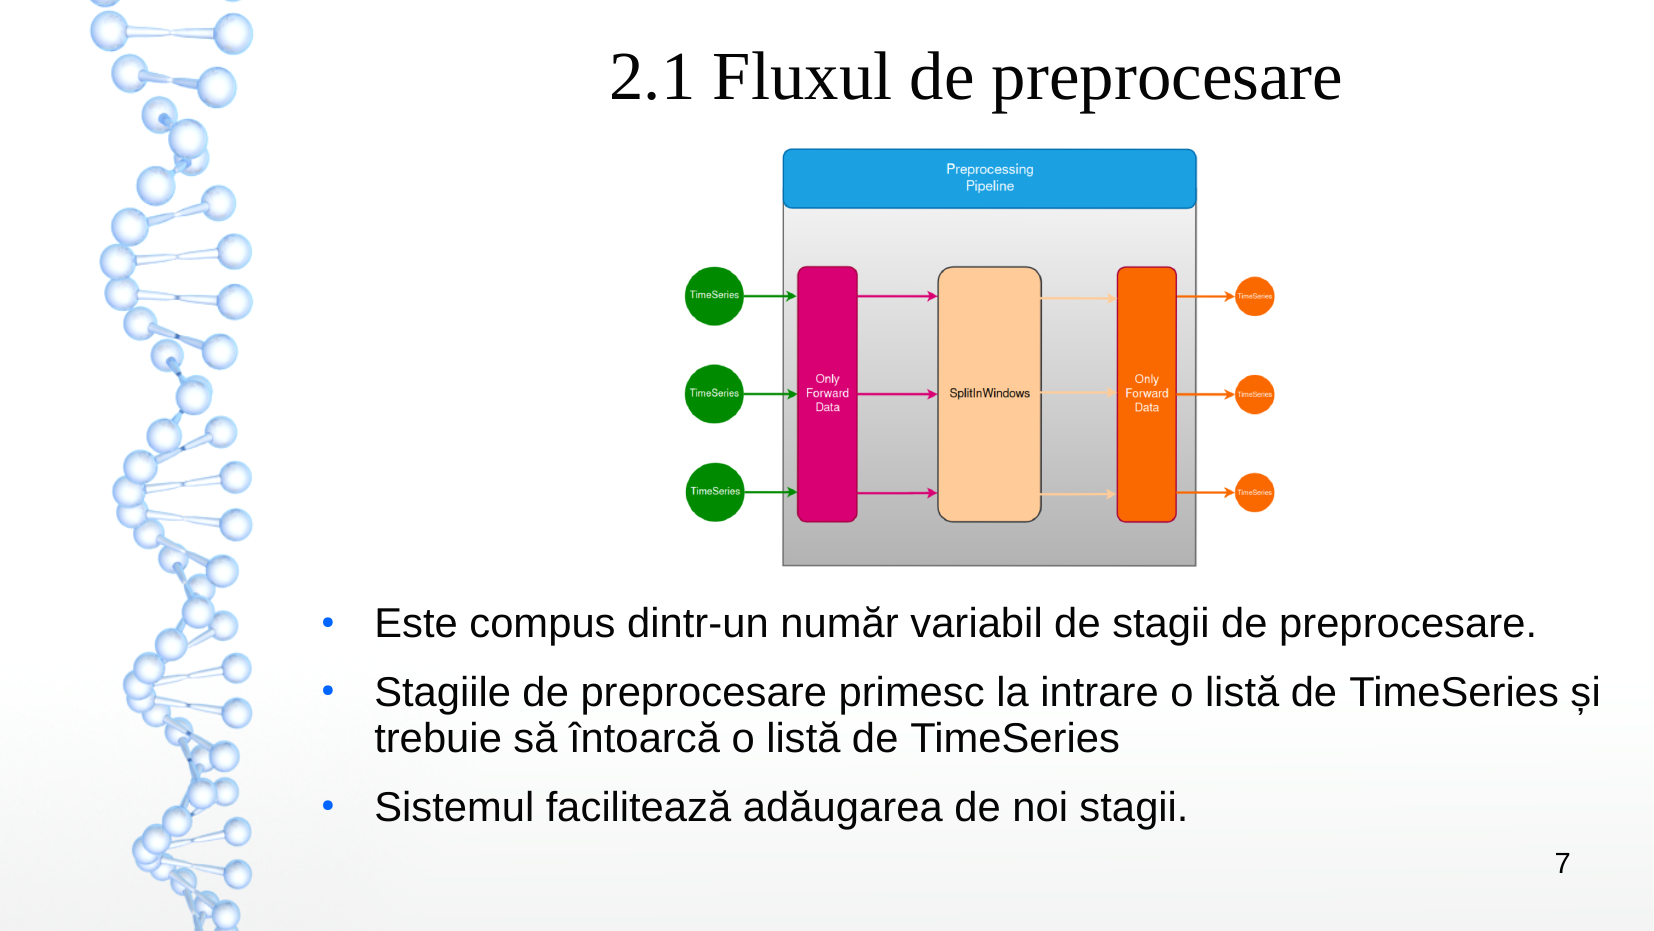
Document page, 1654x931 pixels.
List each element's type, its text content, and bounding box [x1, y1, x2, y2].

picture [0, 0, 1654, 931]
title 2.1 Fluxul de preprocesare [300, 0, 1654, 154]
list Este compus dintr-un număr variabil de stagii de preprocesare. Stagiile de preprocesare primesc la intrare o listă de TimeSeries și trebuie să întoarcă o listă de TimeSeries Sistemul facilitează adăugarea de noi stagii. [303, 600, 1654, 931]
